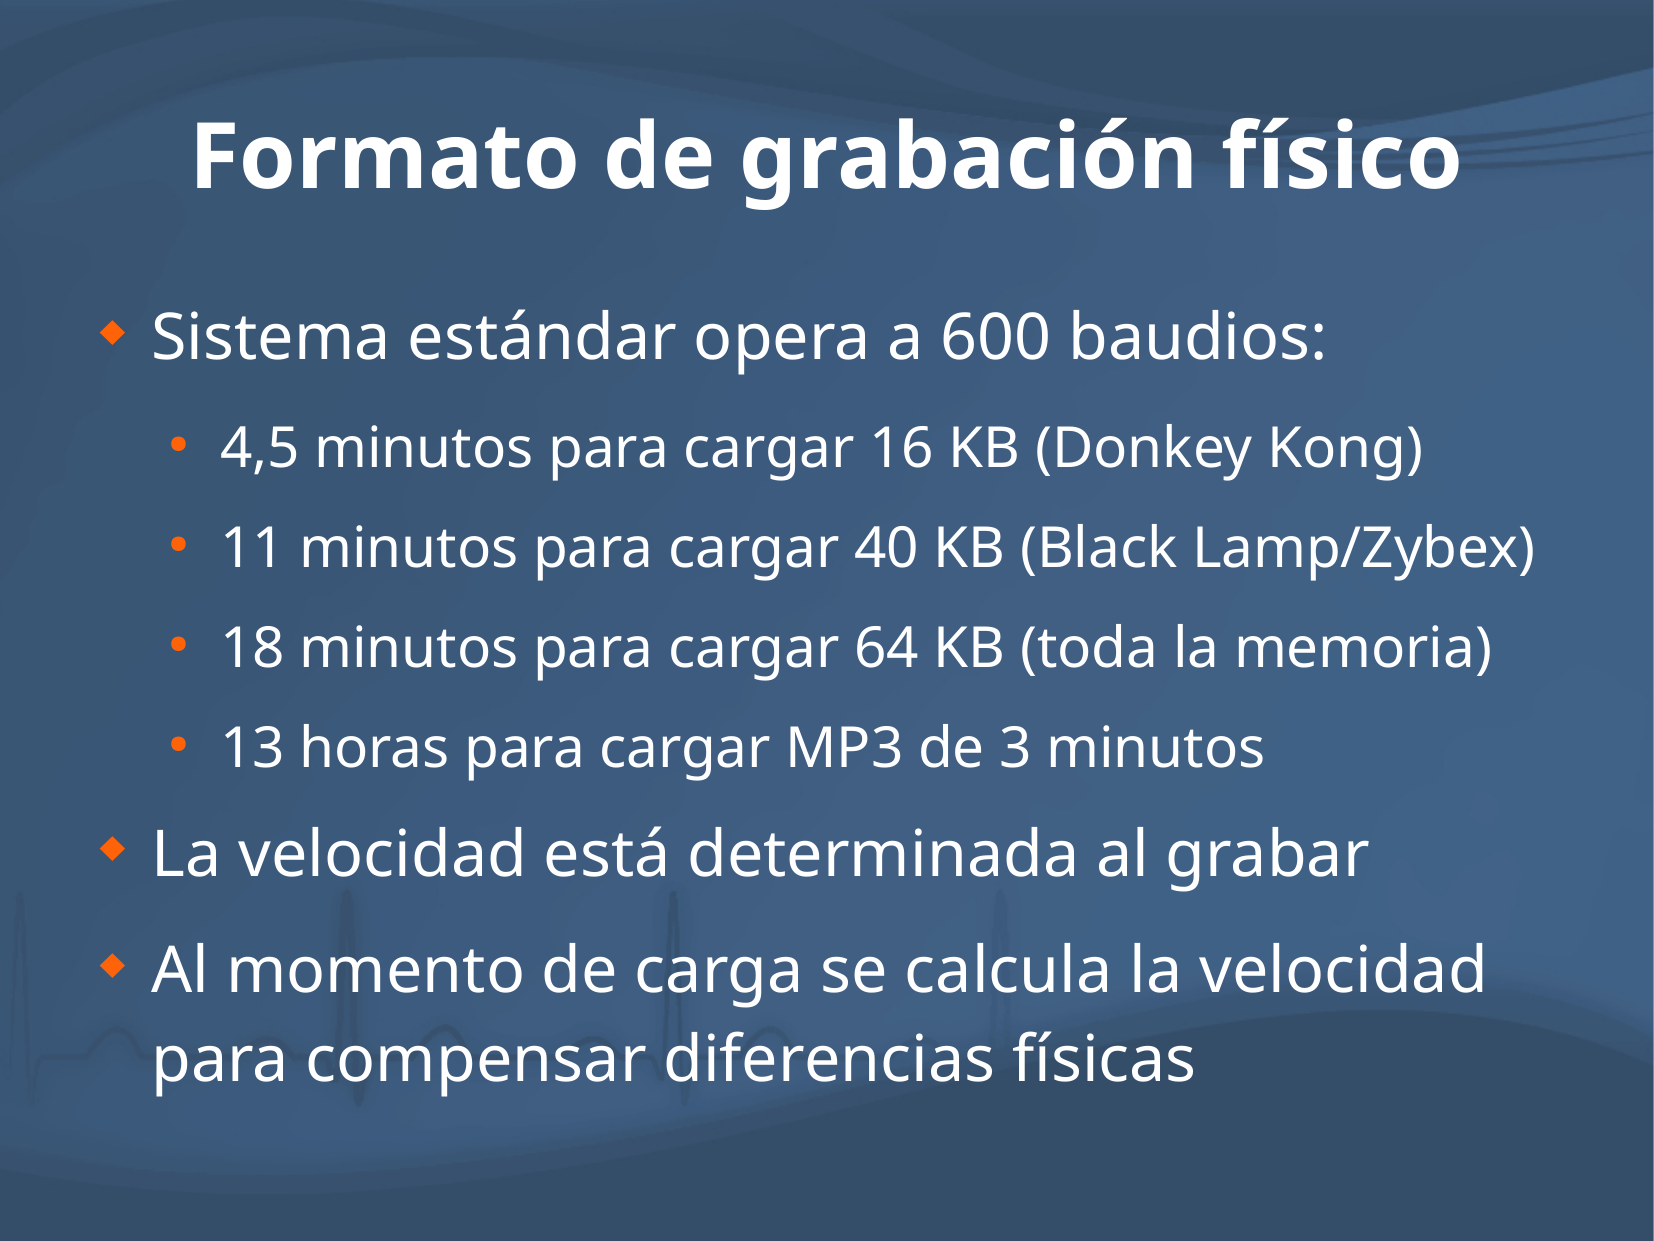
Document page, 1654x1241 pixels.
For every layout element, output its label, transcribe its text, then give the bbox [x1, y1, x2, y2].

picture [0, 0, 1654, 1241]
list Sistema estándar opera a 600 baudios: 4,5 minutos para cargar 16 KB (Donkey Kong) 11 minutos para cargar 40 KB (Black Lamp/Zybex) 18 minutos para cargar 64 KB (toda la memoria) 13 horas para cargar MP3 de 3 minutos La velocidad está determinada al grabar Al momento de carga se calcula la velocidad para compensar diferencias físicas [82, 290, 1571, 1109]
title Formato de grabación físico [82, 56, 1571, 250]
